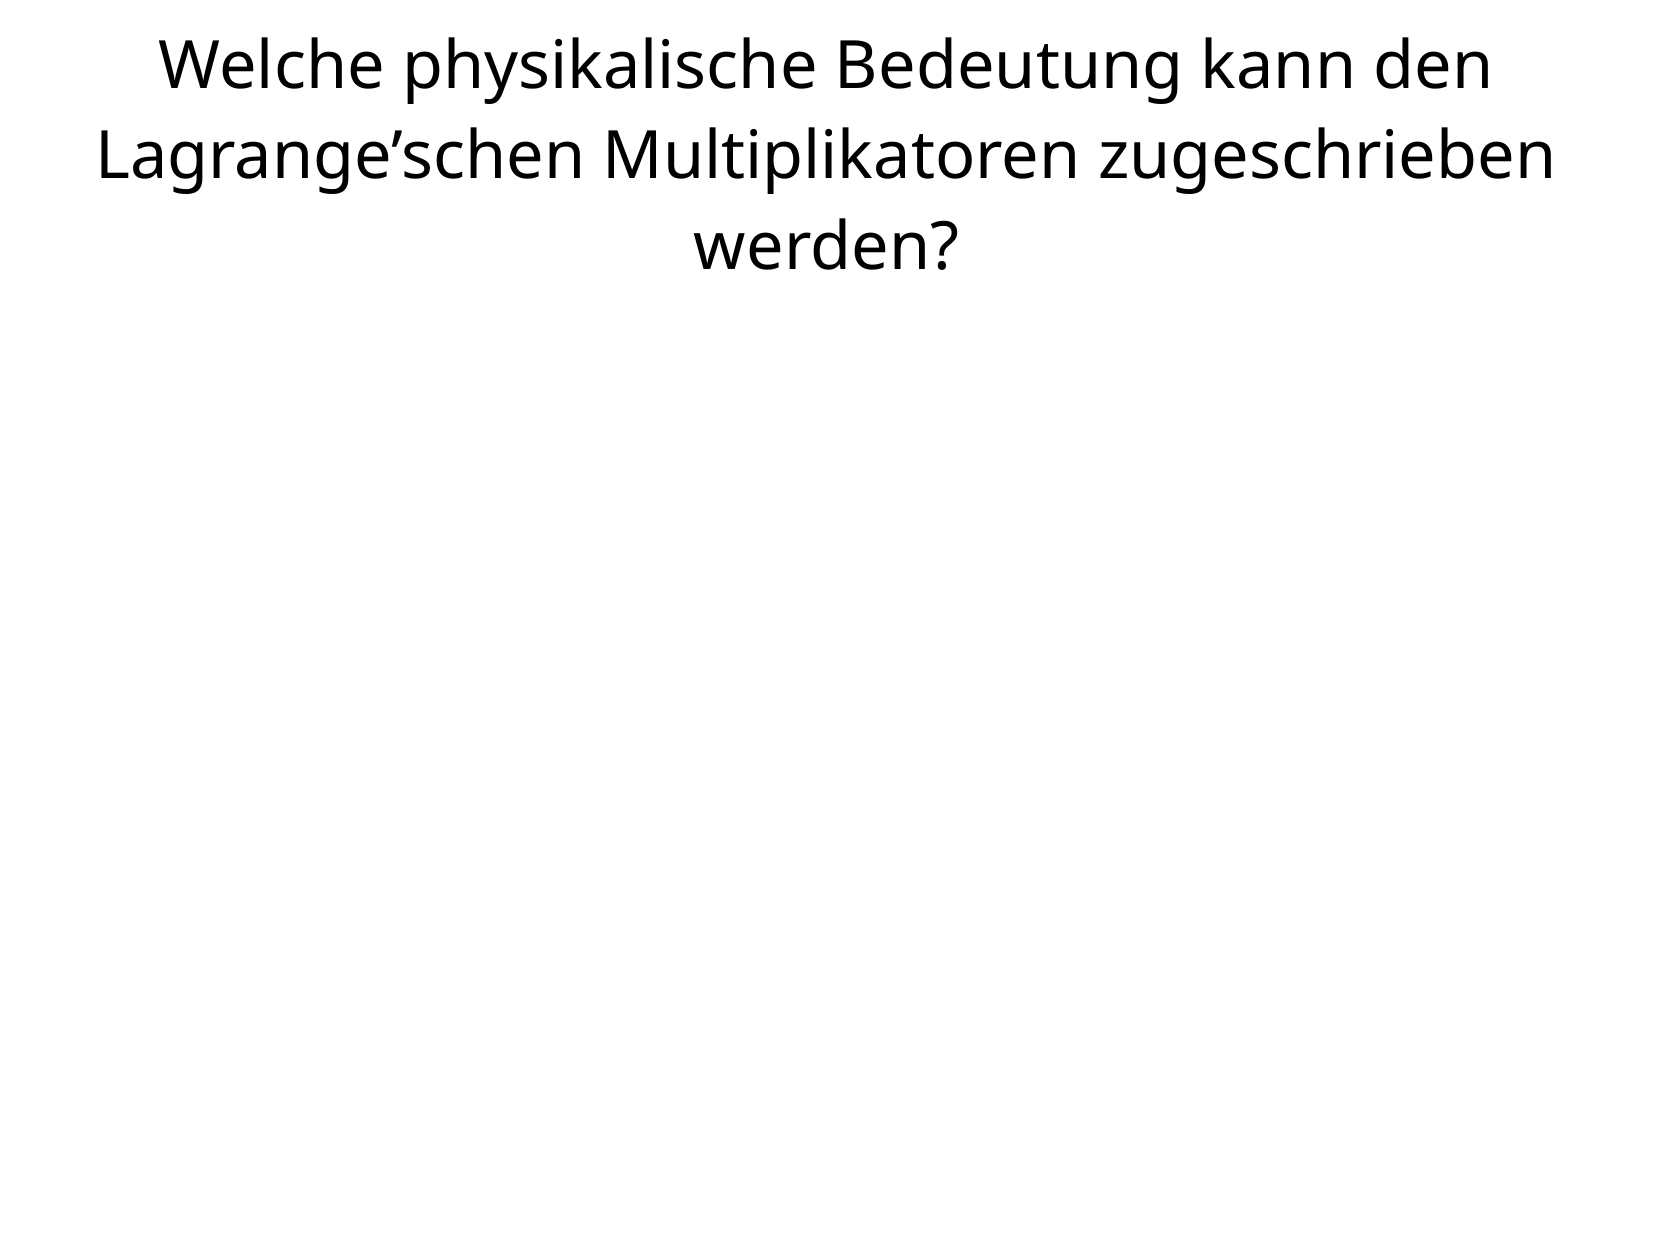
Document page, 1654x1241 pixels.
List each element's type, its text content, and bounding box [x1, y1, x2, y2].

title Welche physikalische Bedeutung kann den Lagrange’schen Multiplikatoren zugeschrieben werden? [82, 20, 1571, 286]
